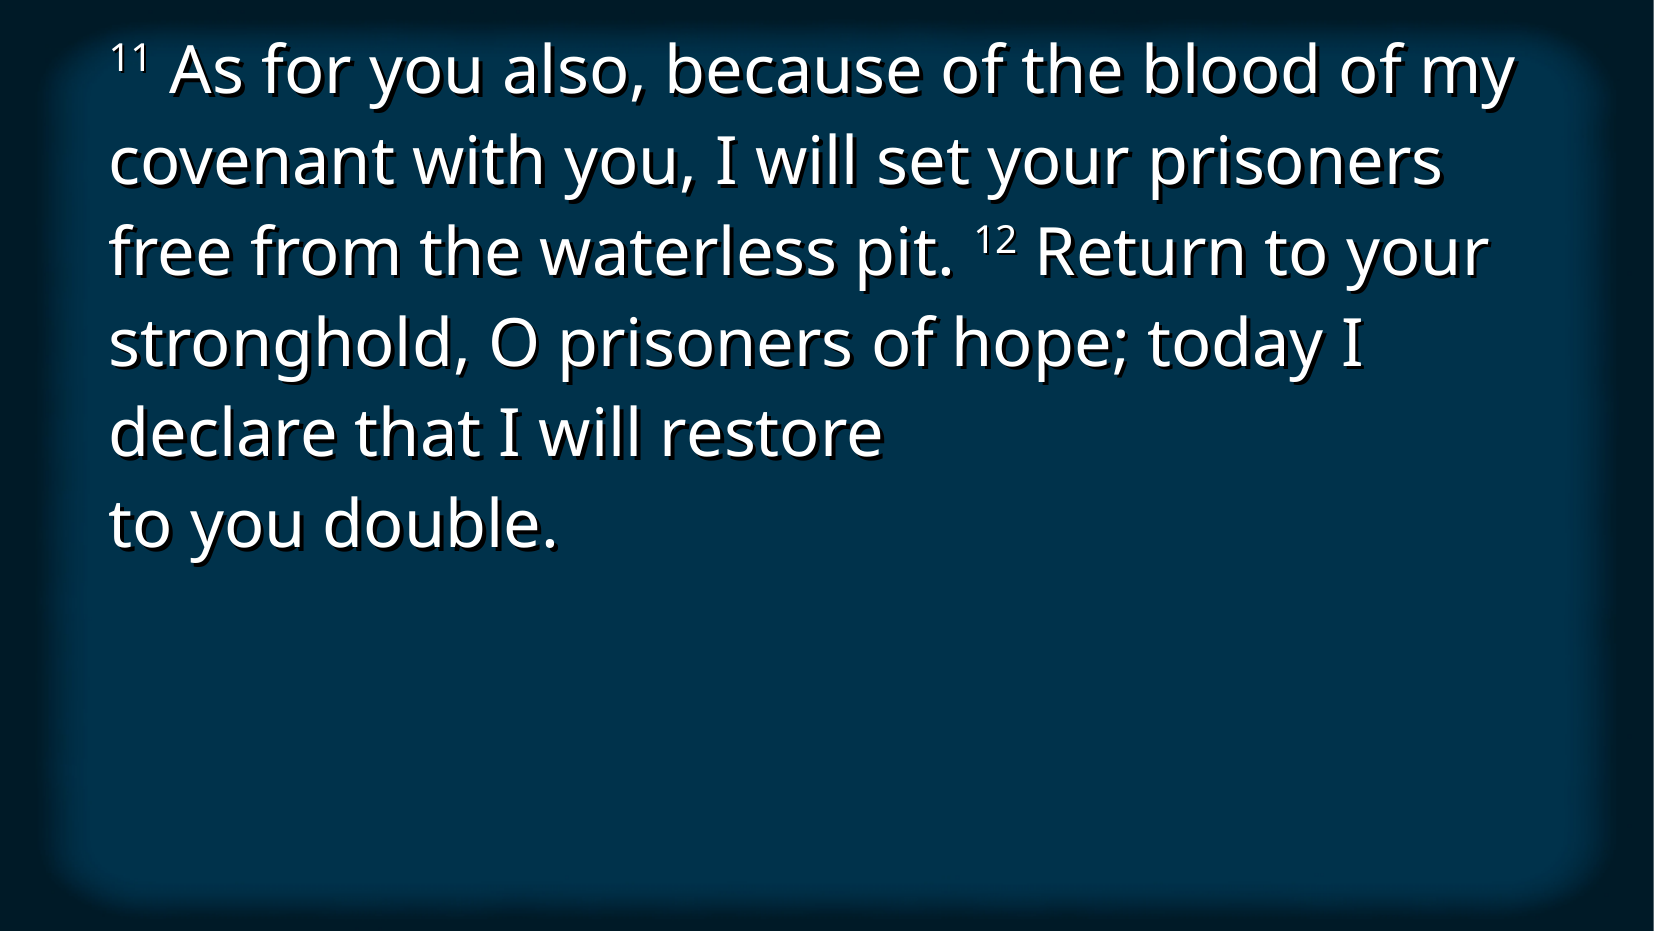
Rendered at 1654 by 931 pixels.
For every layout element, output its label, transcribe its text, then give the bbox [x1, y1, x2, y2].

text_box 11 As for you also, because of the blood of my covenant with you, I will set your prisoners free from the waterless pit. 12 Return to your stronghold, O prisoners of hope; today I declare that I will restore to you double. [75, 15, 1591, 652]
picture [0, 0, 1654, 931]
